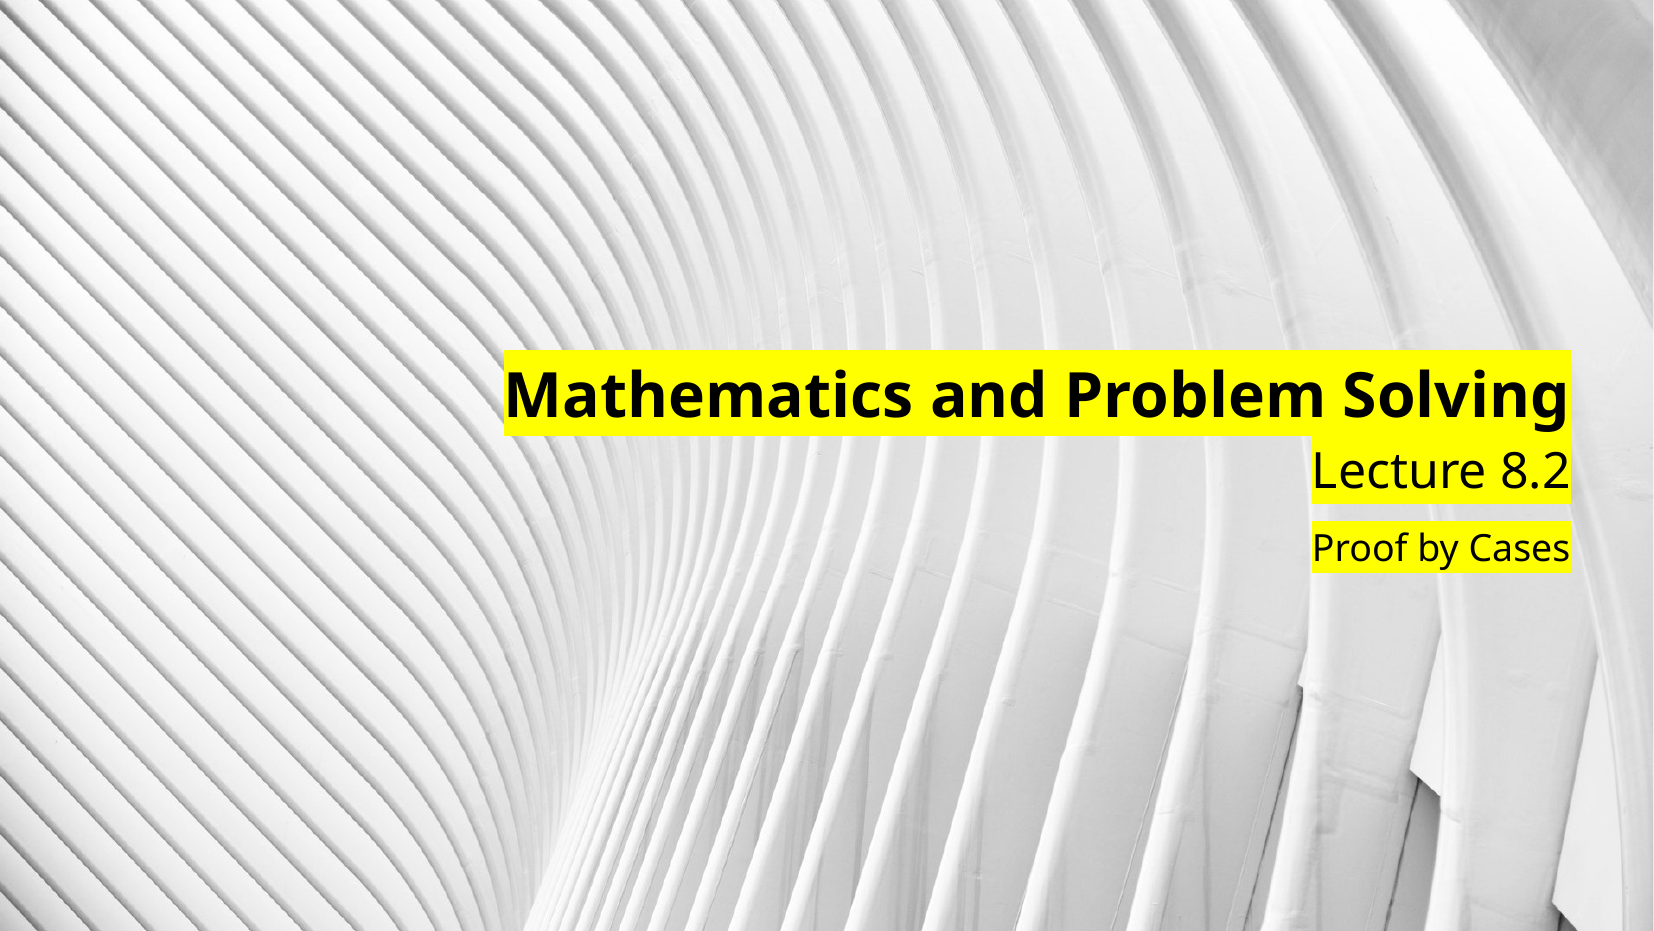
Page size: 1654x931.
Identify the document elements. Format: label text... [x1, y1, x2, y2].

list Mathematics and Problem Solving Lecture 8.2 Proof by Cases [82, 37, 1571, 886]
picture [0, 0, 1654, 931]
